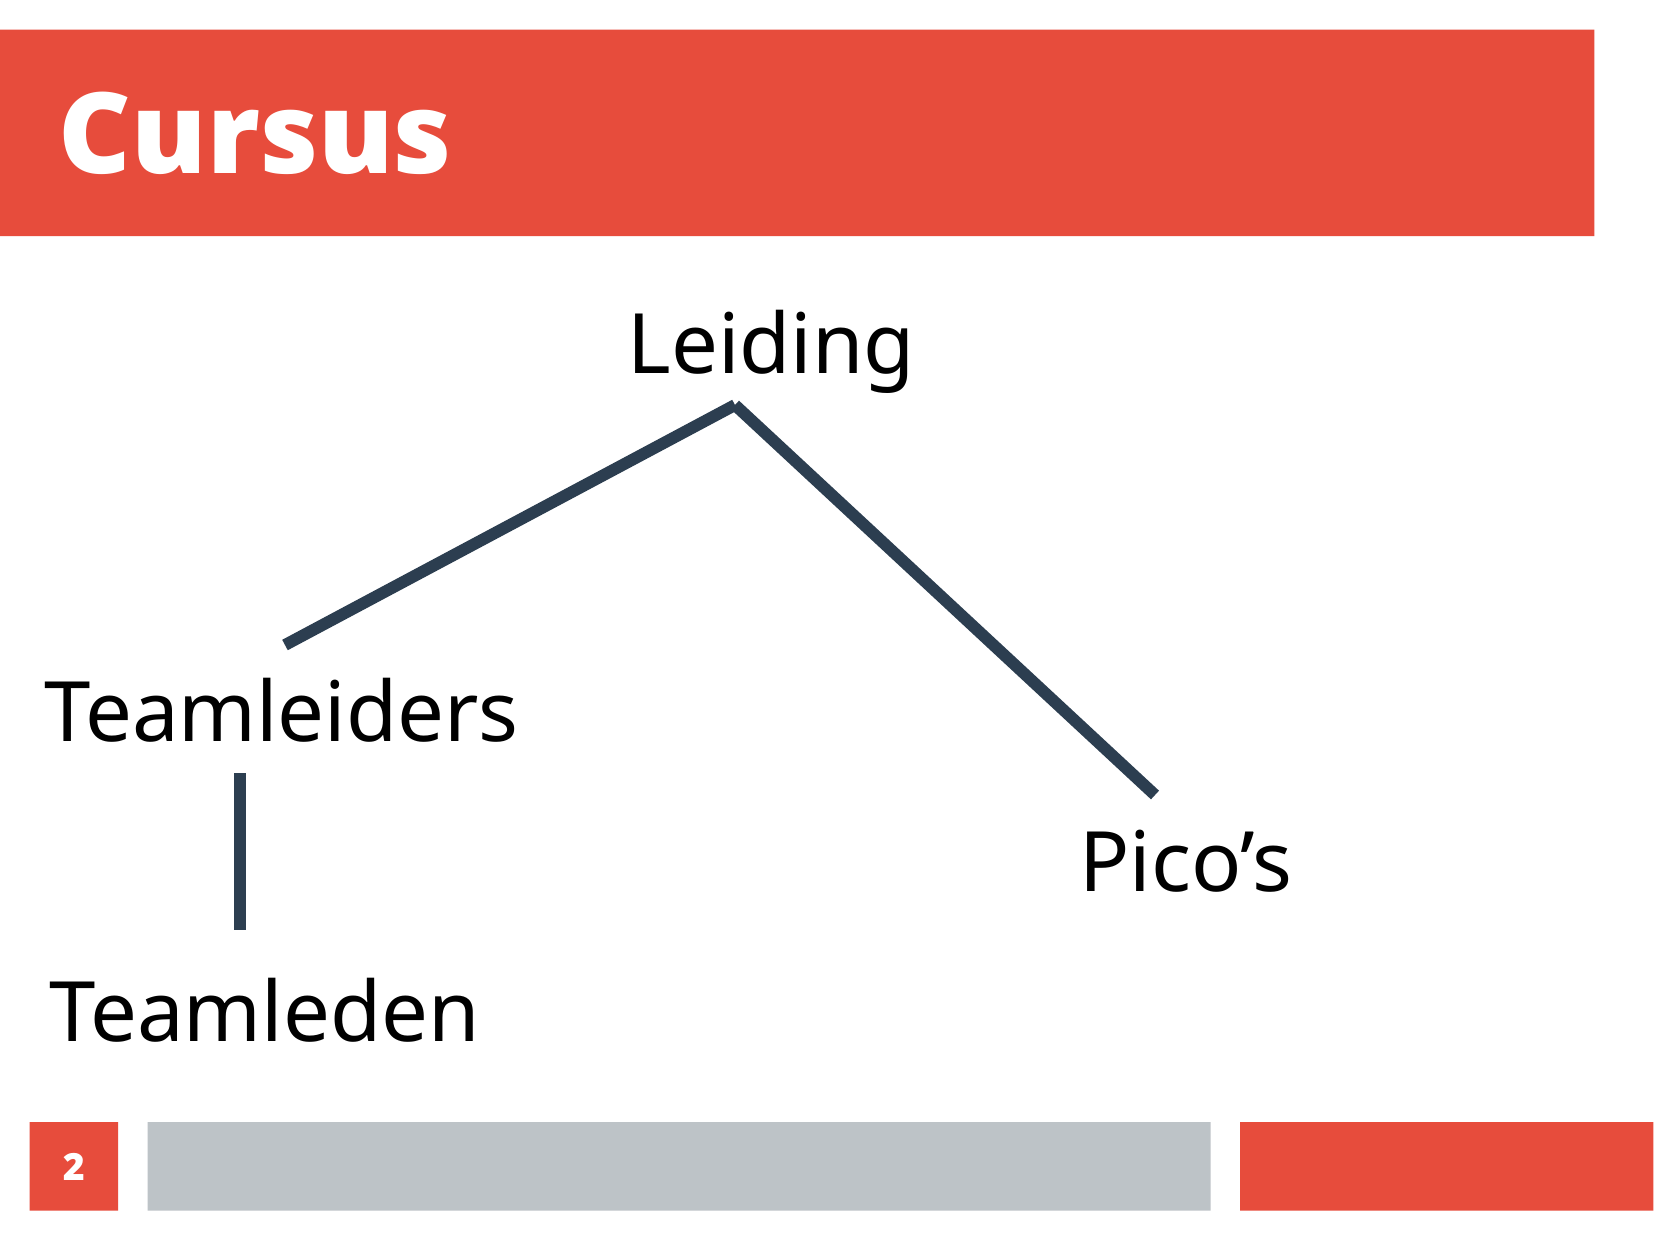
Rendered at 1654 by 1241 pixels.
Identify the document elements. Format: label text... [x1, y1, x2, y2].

text_box Teamleiders [30, 645, 535, 774]
text_box Leiding [612, 276, 931, 406]
text_box Pico’s [1065, 795, 1621, 924]
text_box Teamleden [35, 945, 496, 1074]
title Cursus [59, 59, 1595, 207]
